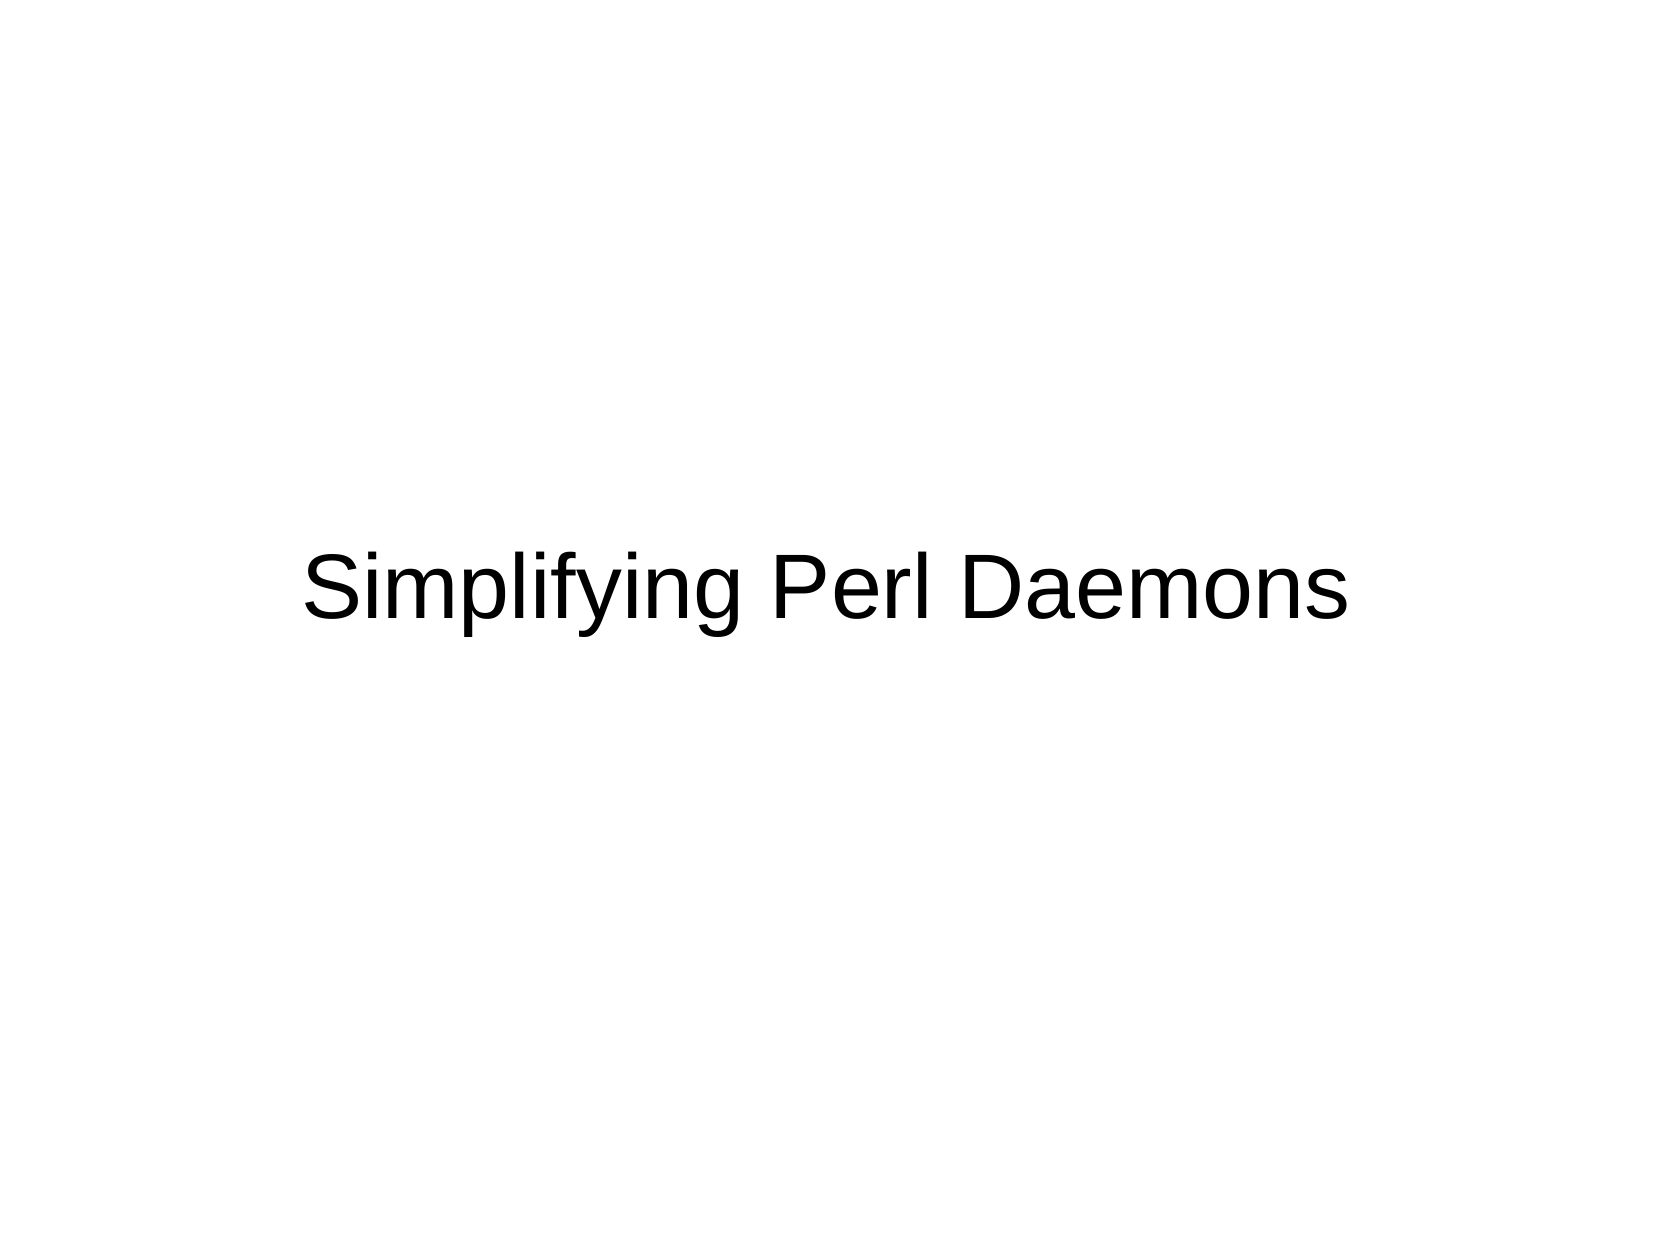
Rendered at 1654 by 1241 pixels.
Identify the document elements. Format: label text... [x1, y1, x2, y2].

title Simplifying Perl Daemons [82, 482, 1571, 691]
